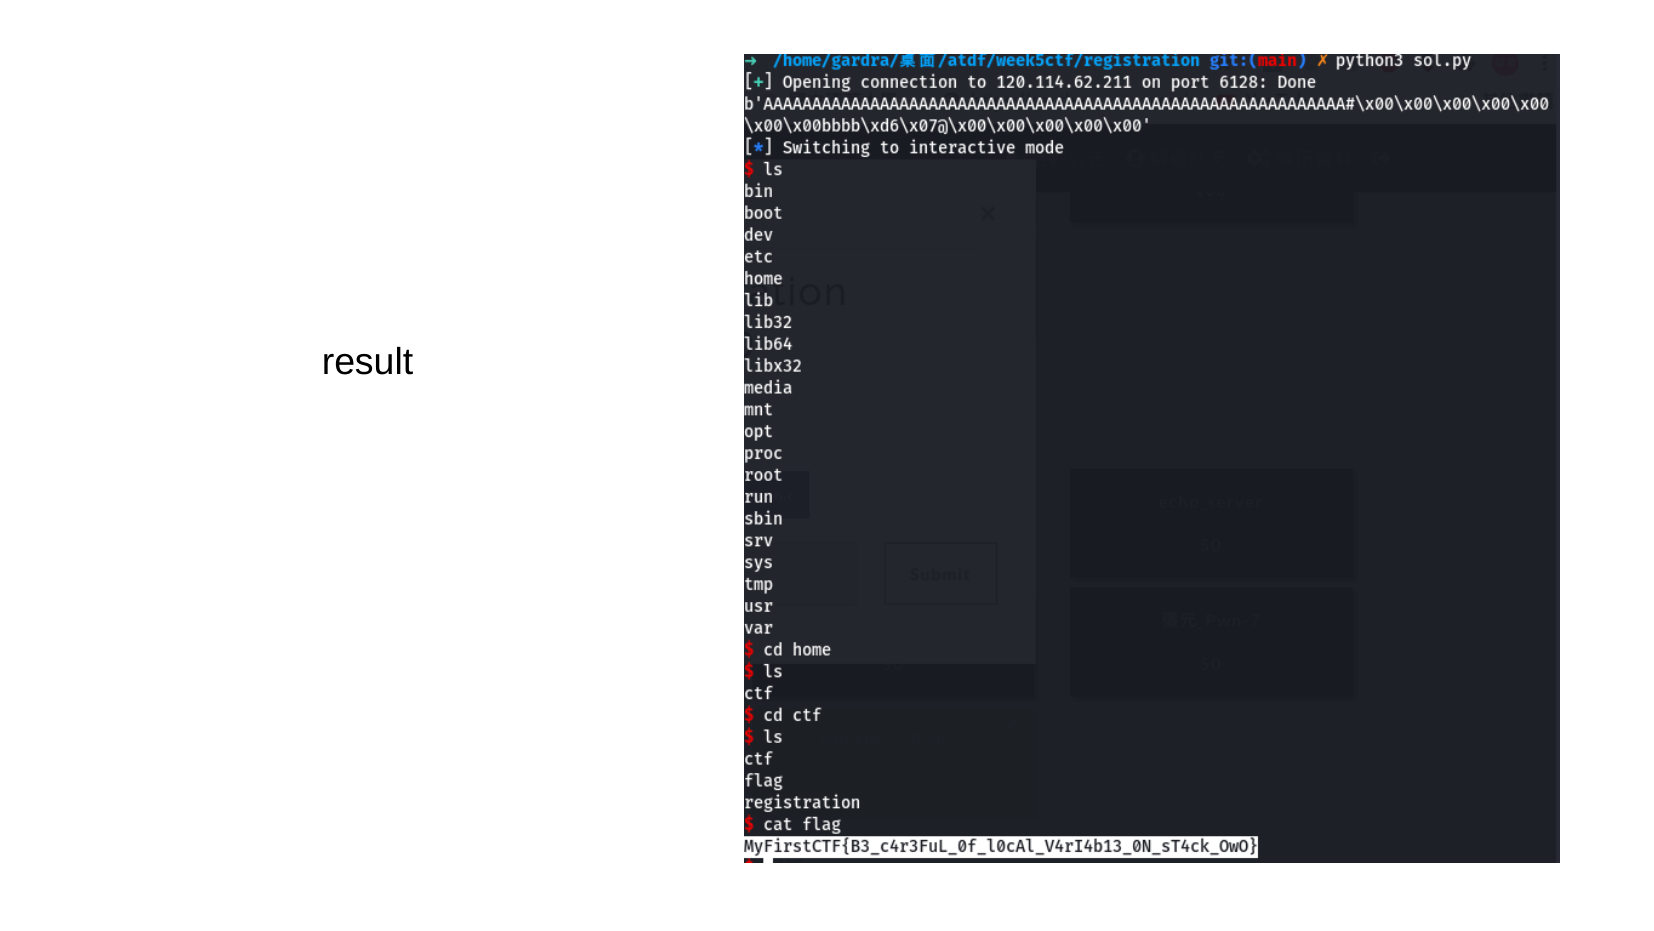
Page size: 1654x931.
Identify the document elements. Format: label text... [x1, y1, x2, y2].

text_box result [307, 332, 615, 390]
picture [744, 54, 1560, 863]
